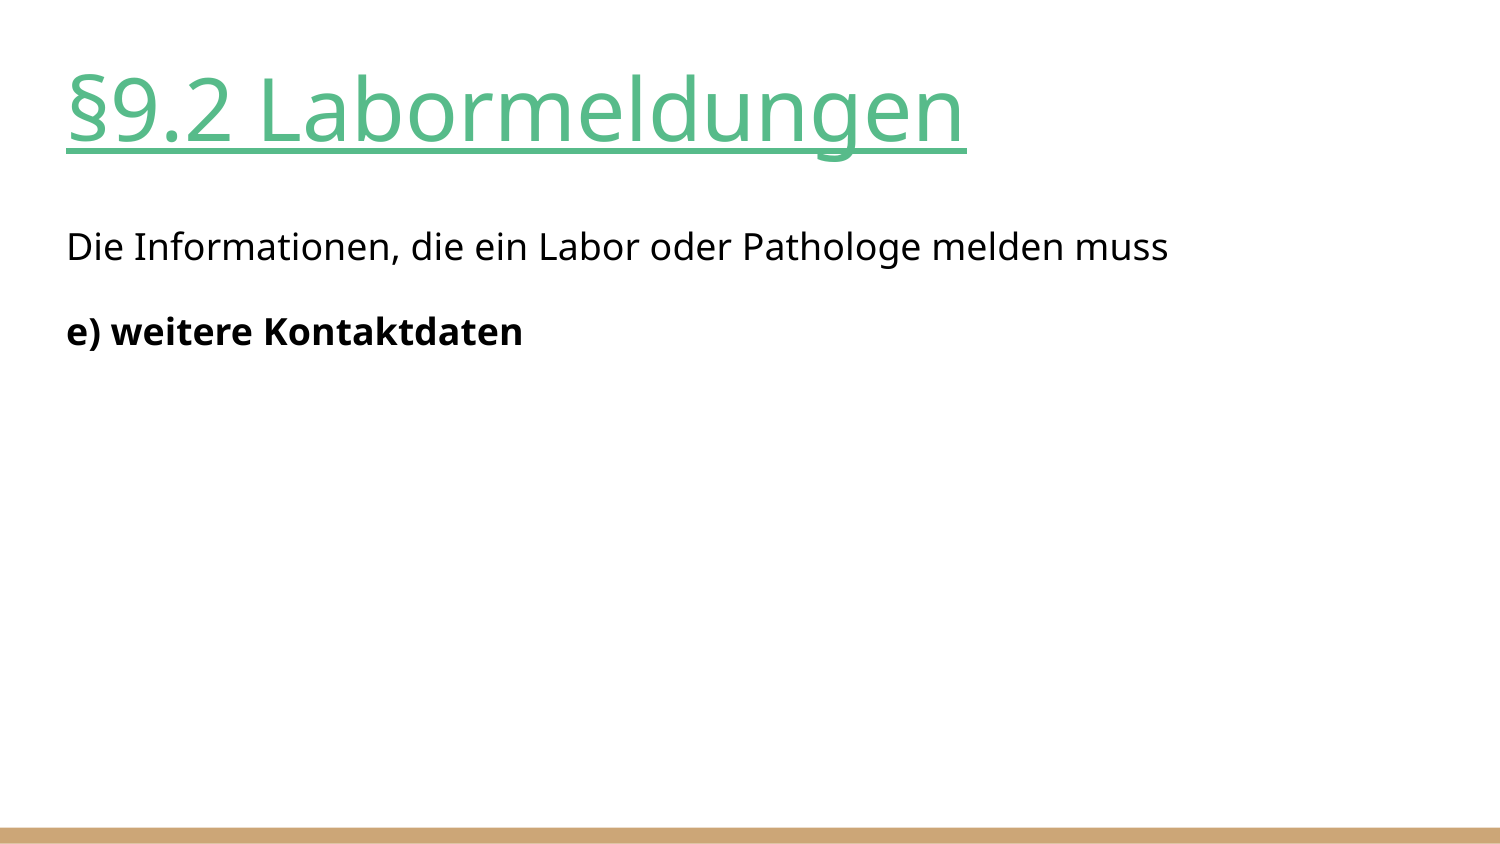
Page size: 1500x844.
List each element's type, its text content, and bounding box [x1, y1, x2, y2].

list Die Informationen, die ein Labor oder Pathologe melden muss e) weitere Kontaktdaten [51, 200, 1449, 752]
title §9.2 Labormeldungen [51, 51, 1449, 189]
